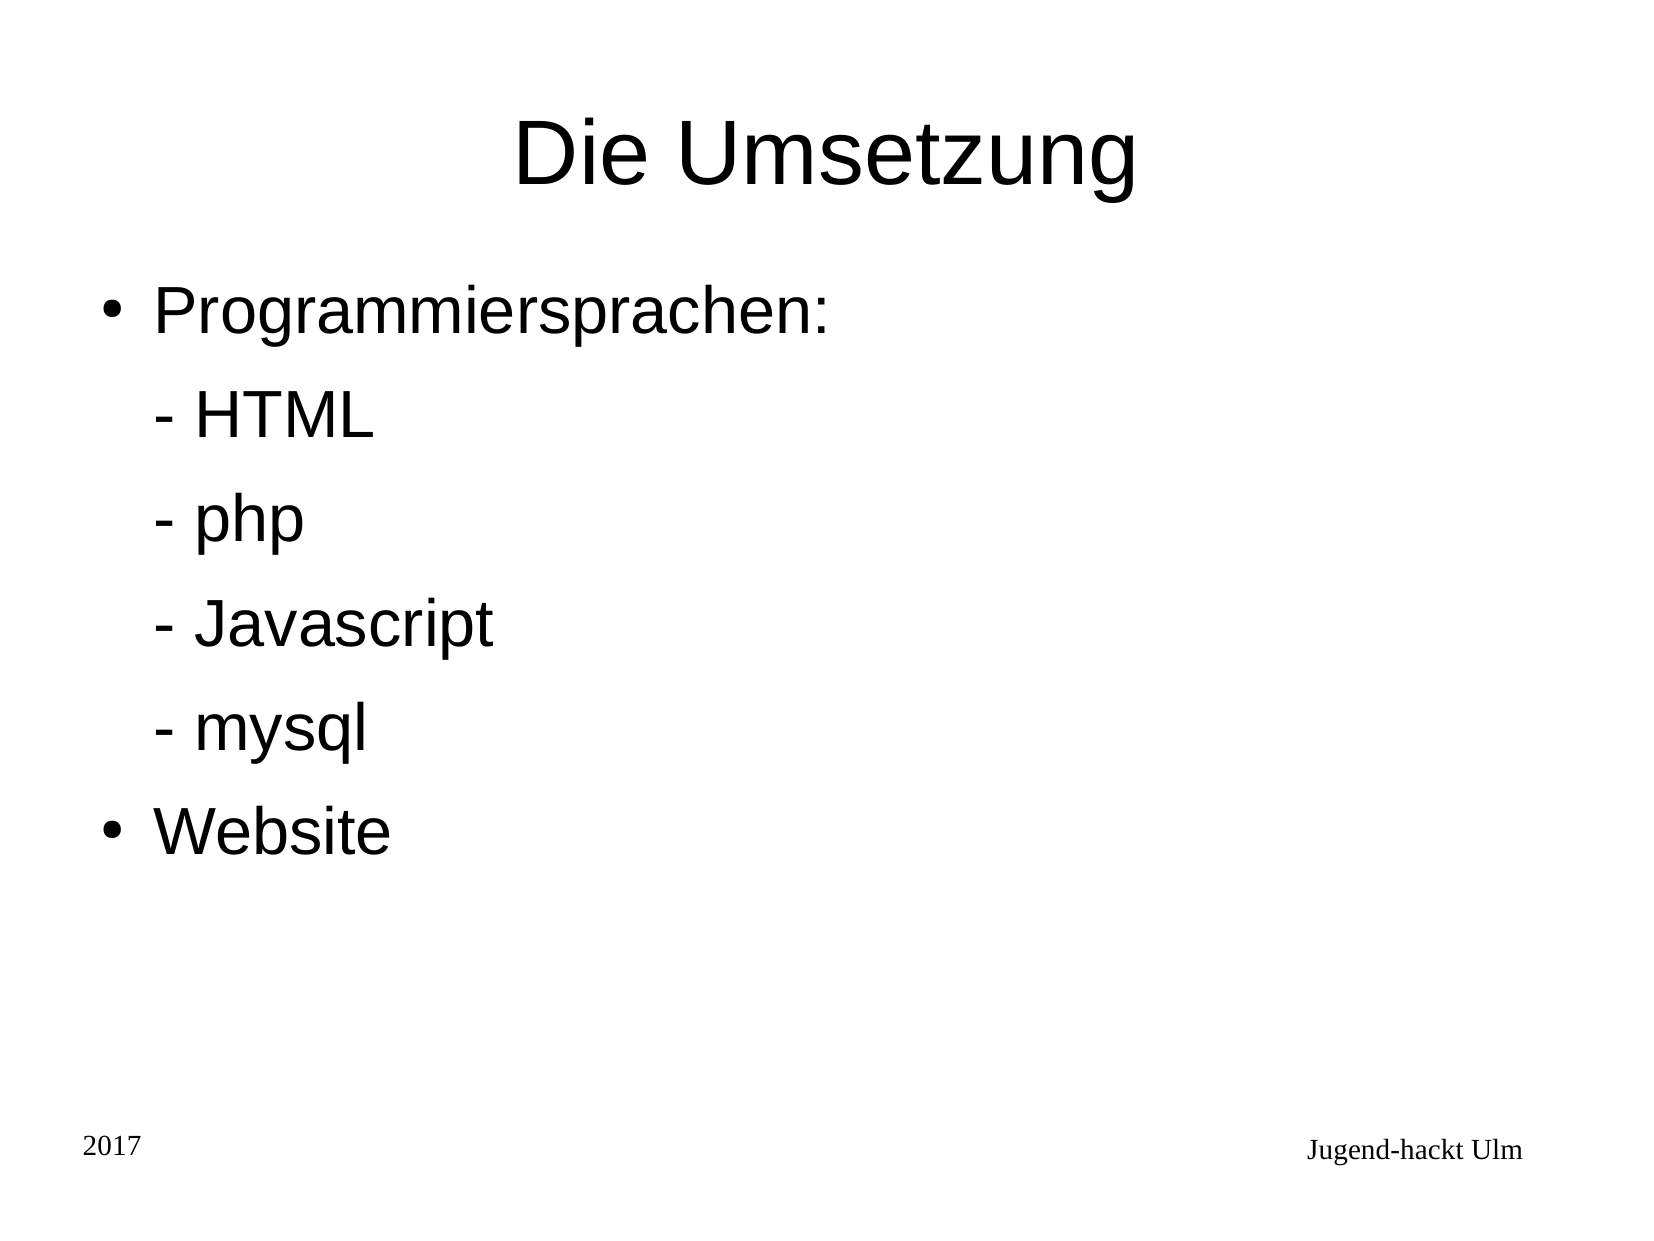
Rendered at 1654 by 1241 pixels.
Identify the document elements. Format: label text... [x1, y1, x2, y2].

title Die Umsetzung [82, 49, 1571, 257]
list Programmiersprachen: - HTML - php - Javascript - mysql Website [82, 272, 1571, 993]
